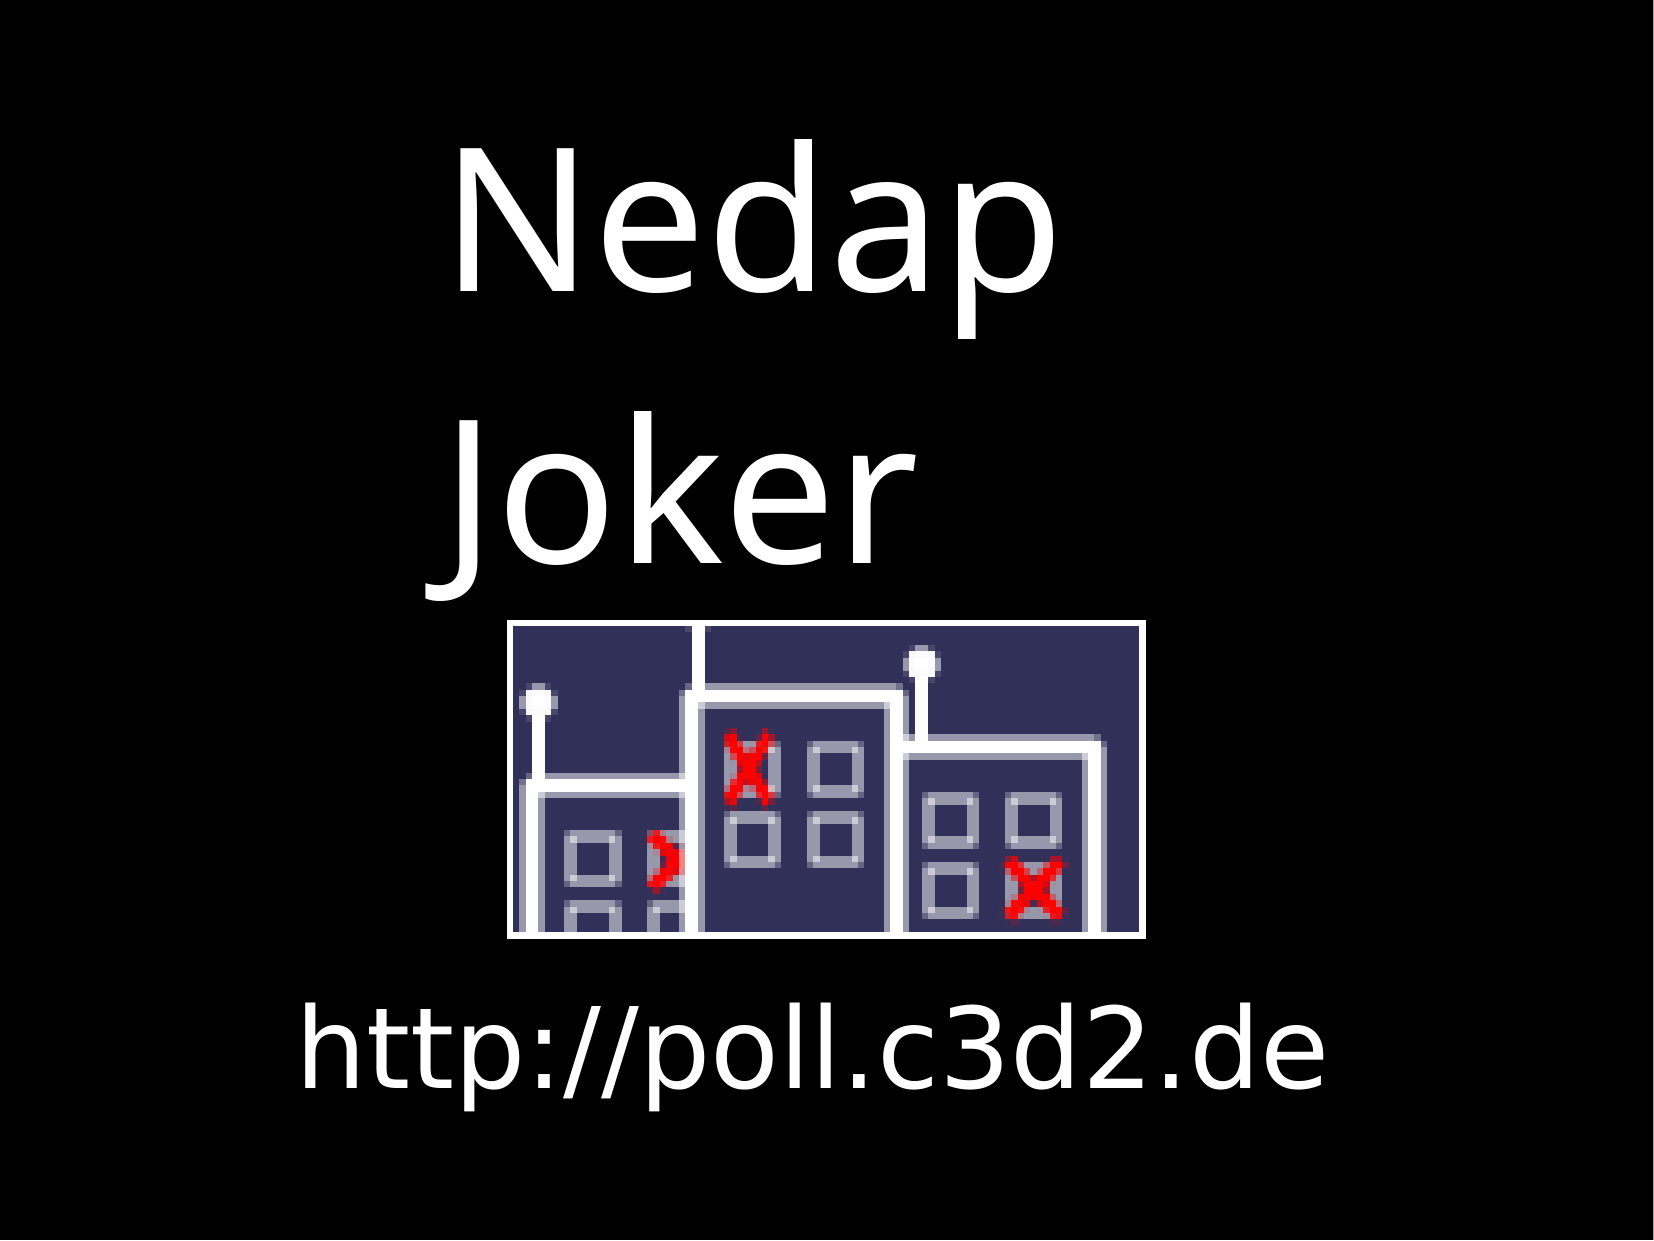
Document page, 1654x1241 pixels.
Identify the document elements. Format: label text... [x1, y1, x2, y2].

text_box Nedap Joker [427, 69, 1227, 483]
text_box http://poll.c3d2.de [280, 976, 1374, 1123]
picture [507, 620, 1146, 939]
